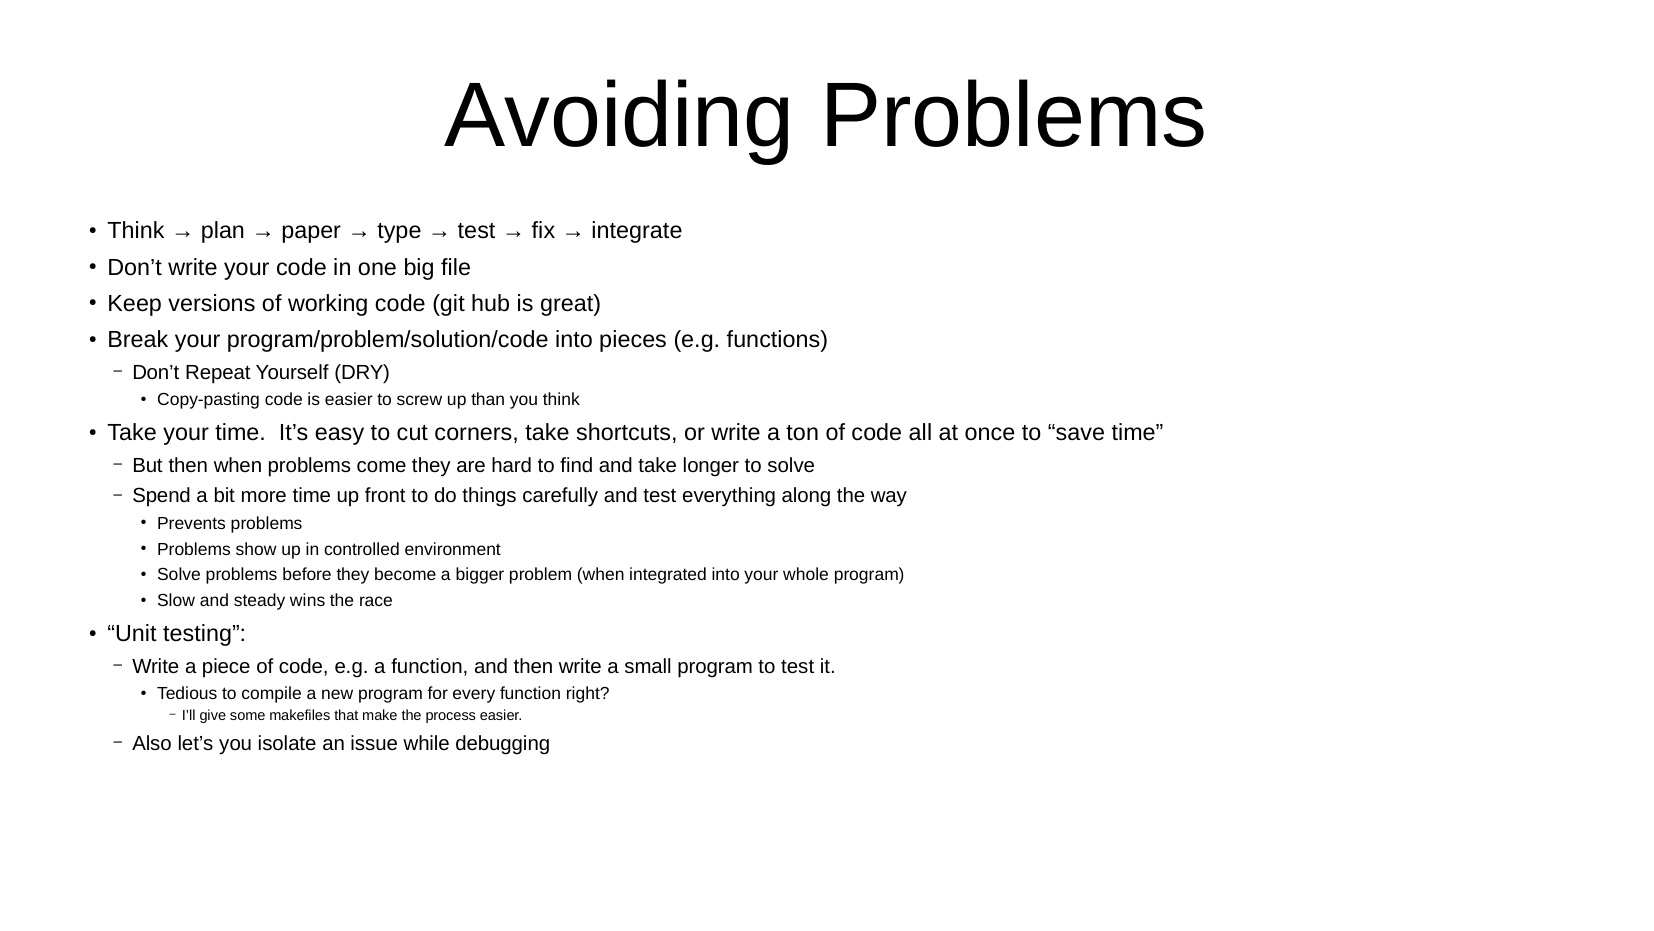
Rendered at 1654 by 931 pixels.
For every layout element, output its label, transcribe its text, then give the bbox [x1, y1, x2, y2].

title Avoiding Problems [82, 37, 1571, 193]
list Think → plan → paper → type → test → fix → integrate Don’t write your code in one big file Keep versions of working code (git hub is great) Break your program/problem/solution/code into pieces (e.g. functions) Don’t Repeat Yourself (DRY) Copy-pasting code is easier to screw up than you think Take your time. It’s easy to cut corners, take shortcuts, or write a ton of code all at once to “save time” But then when problems come they are hard to find and take longer to solve Spend a bit more time up front to do things carefully and test everything along the way Prevents problems Problems show up in controlled environment Solve problems before they become a bigger problem (when integrated into your whole program) Slow and steady wins the race “Unit testing”: Write a piece of code, e.g. a function, and then write a small program to test it. Tedious to compile a new program for every function right? I’ll give some makefiles that make the process easier. Also let’s you isolate an issue while debugging [82, 217, 1571, 758]
